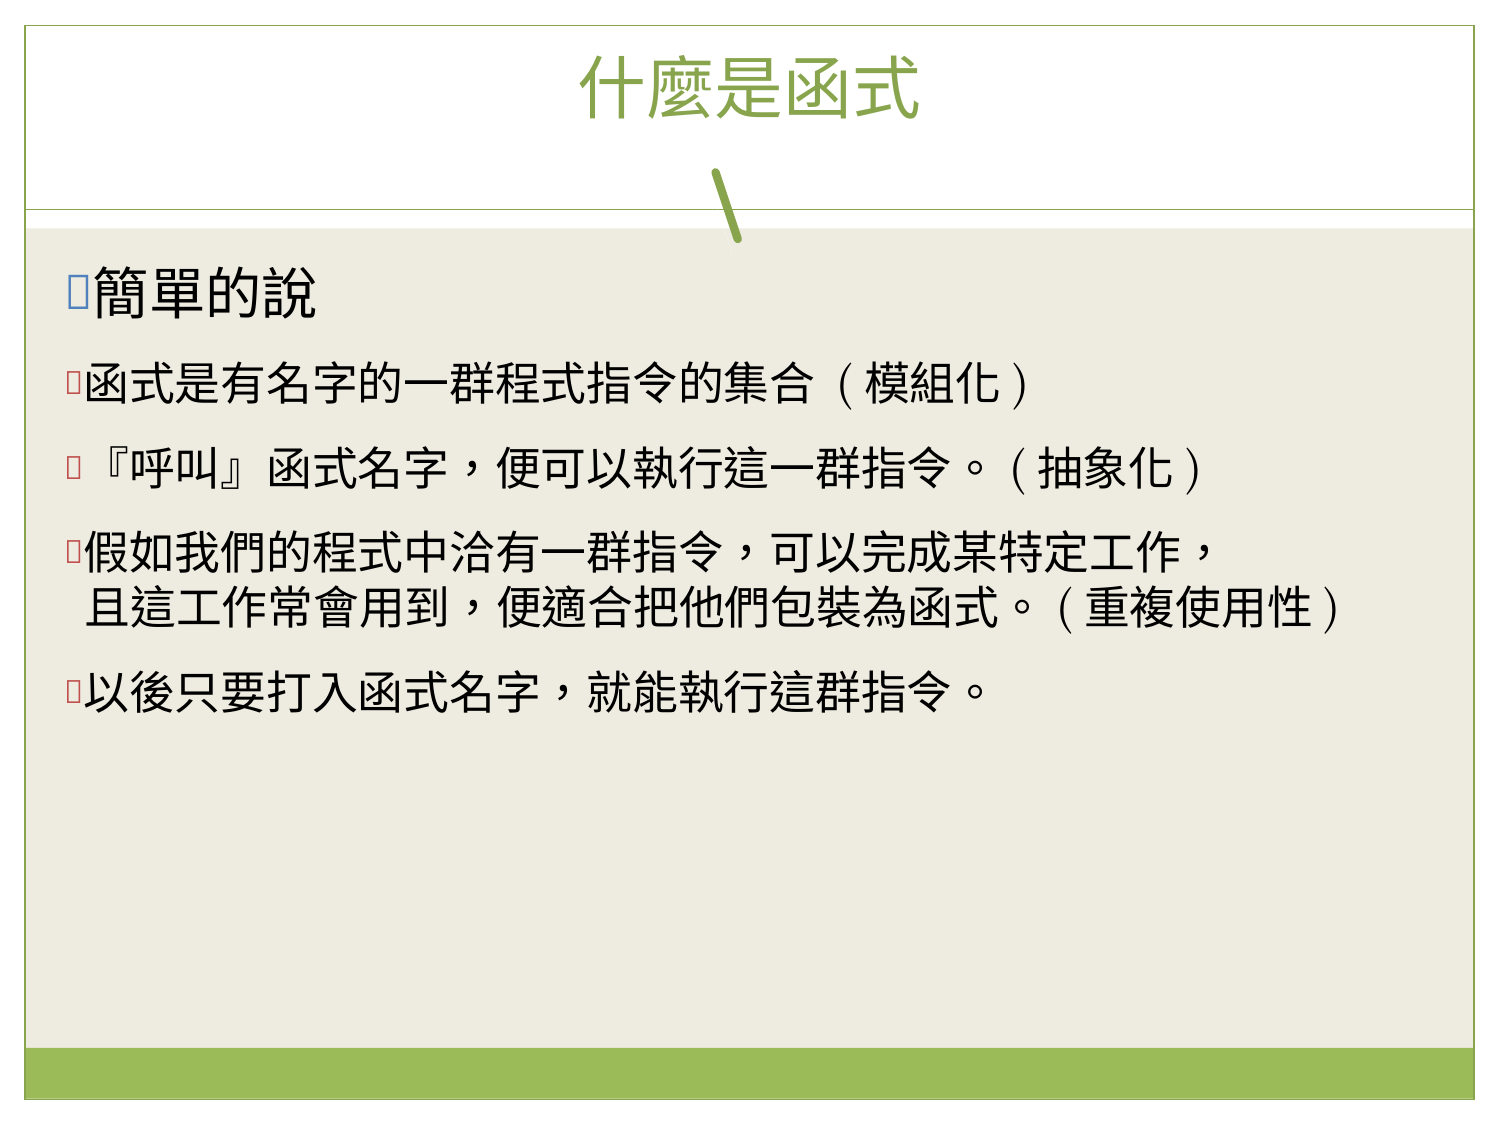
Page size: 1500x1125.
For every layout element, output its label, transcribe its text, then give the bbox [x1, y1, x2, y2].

title 什麼是函式 [49, 37, 1450, 162]
list 簡單的說 函式是有名字的一群程式指令的集合 (模組化) 『呼叫』函式名字，便可以執行這一群指令。(抽象化) 假如我們的程式中洽有一群指令，可以完成某特定工作， 且這工作常會用到，便適合把他們包裝為函式。(重複使用性) 以後只要打入函式名字，就能執行這群指令。 [49, 250, 1445, 1047]
